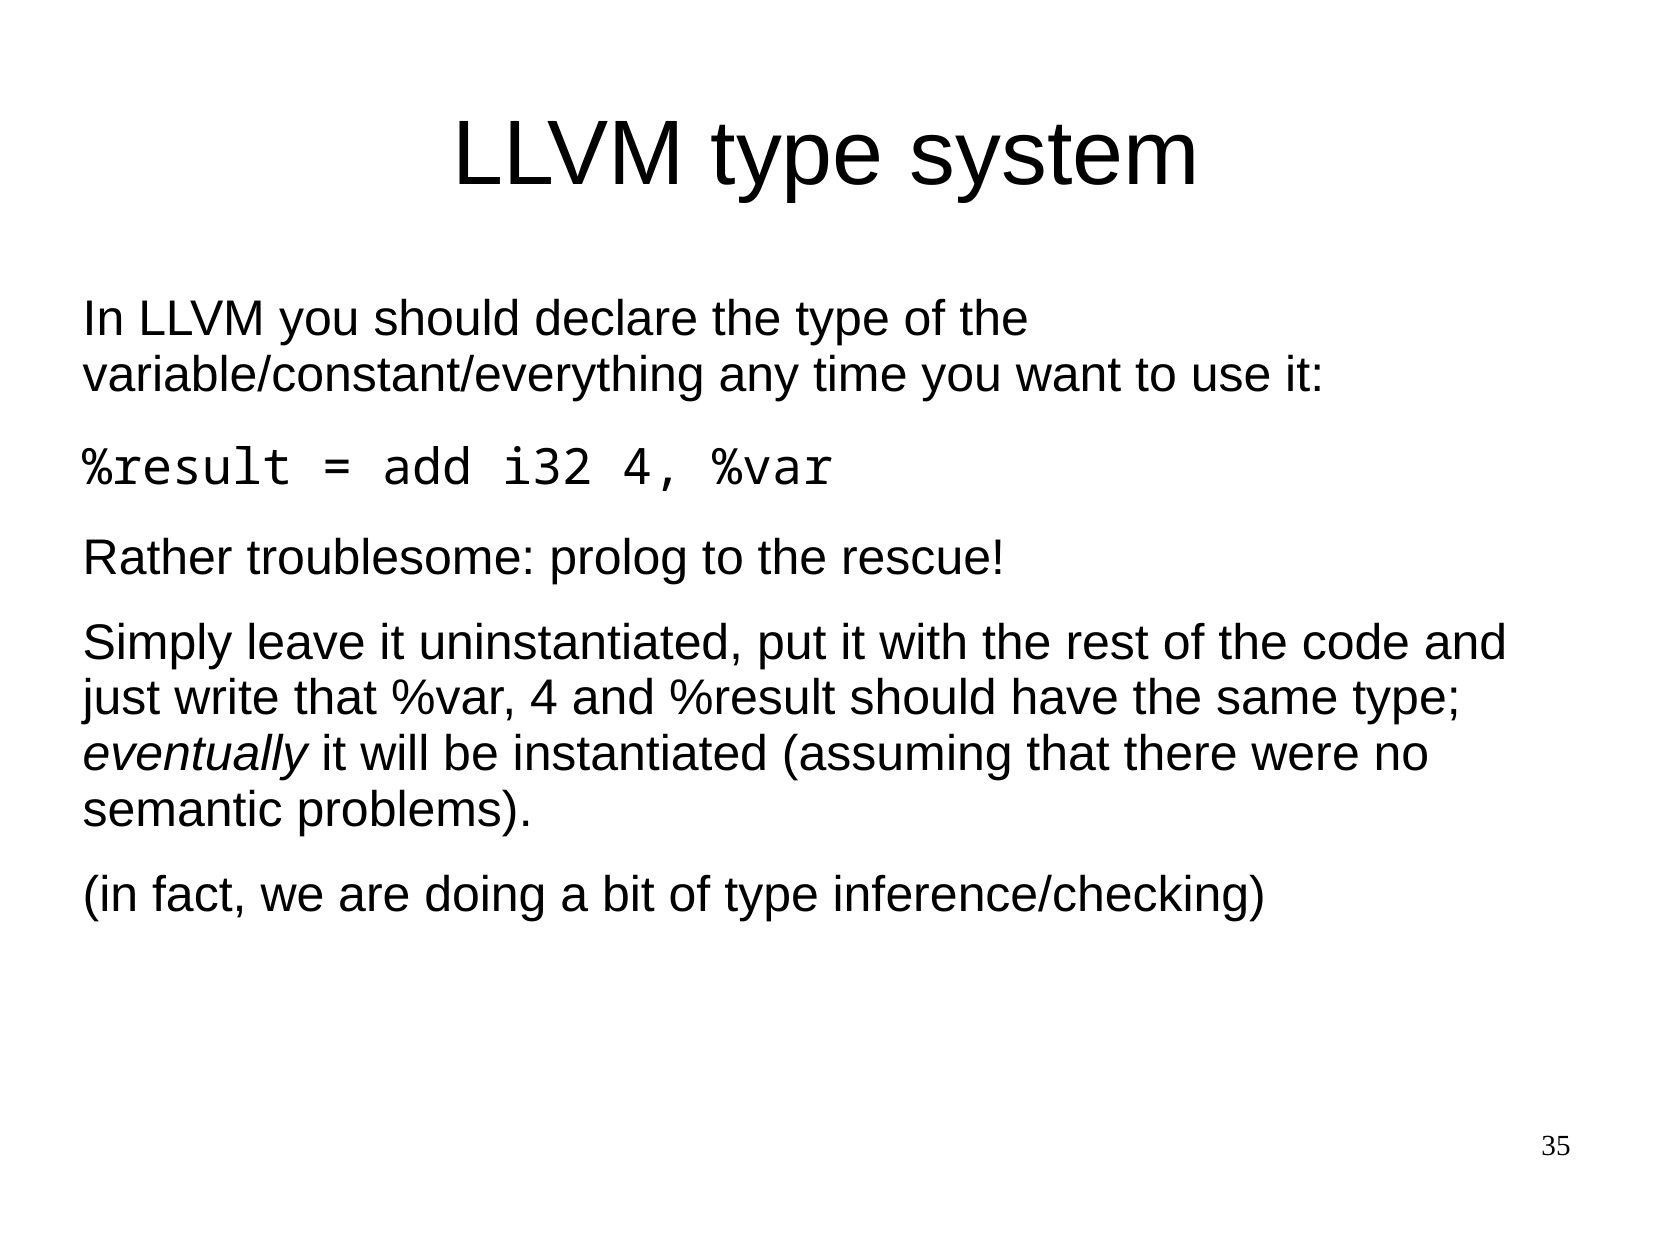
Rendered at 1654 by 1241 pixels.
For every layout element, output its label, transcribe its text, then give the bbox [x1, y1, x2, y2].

list In LLVM you should declare the type of the variable/constant/everything any time you want to use it: %result = add i32 4, %var Rather troublesome: prolog to the rescue! Simply leave it uninstantiated, put it with the rest of the code and just write that %var, 4 and %result should have the same type; eventually it will be instantiated (assuming that there were no semantic problems). (in fact, we are doing a bit of type inference/checking) [82, 290, 1571, 1109]
title LLVM type system [82, 49, 1571, 257]
